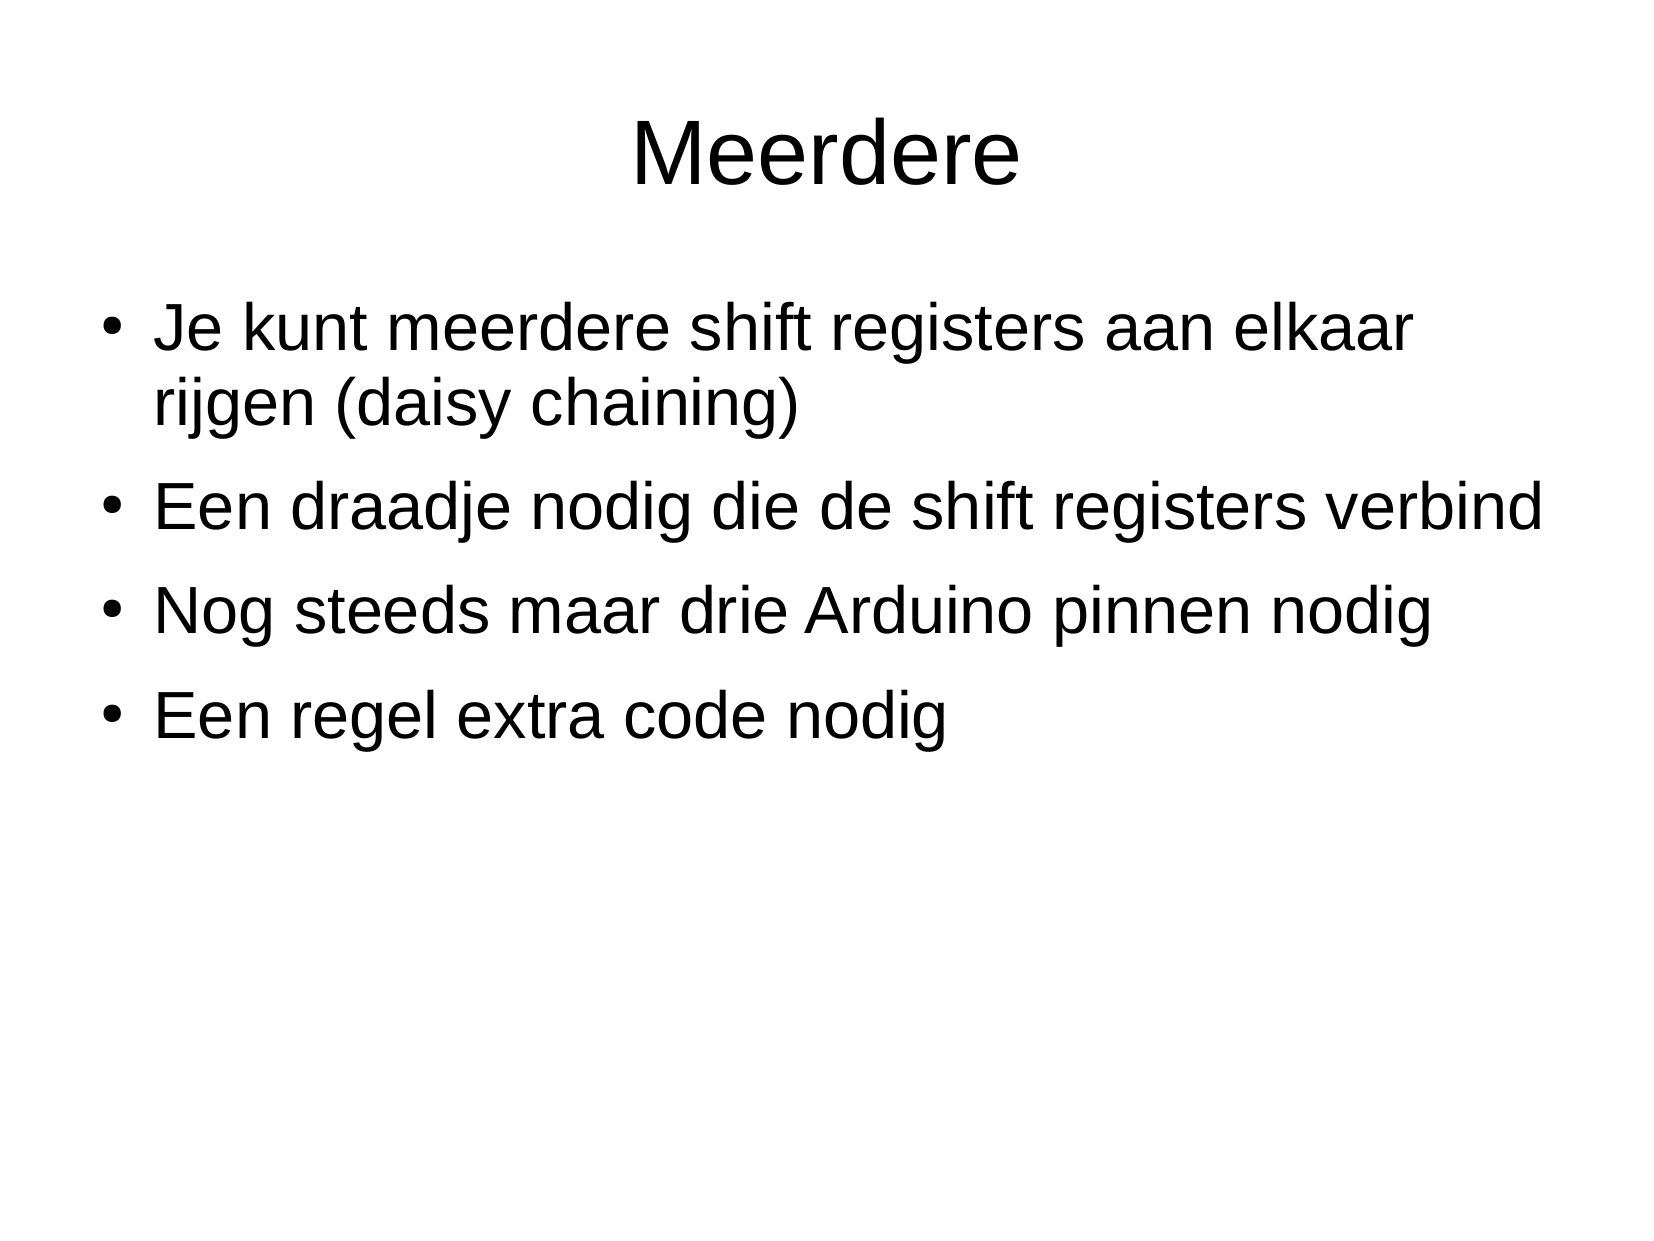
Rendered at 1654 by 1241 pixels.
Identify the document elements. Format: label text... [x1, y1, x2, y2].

list Je kunt meerdere shift registers aan elkaar rijgen (daisy chaining) Een draadje nodig die de shift registers verbind Nog steeds maar drie Arduino pinnen nodig Een regel extra code nodig [82, 290, 1571, 1010]
title Meerdere [82, 49, 1571, 257]
